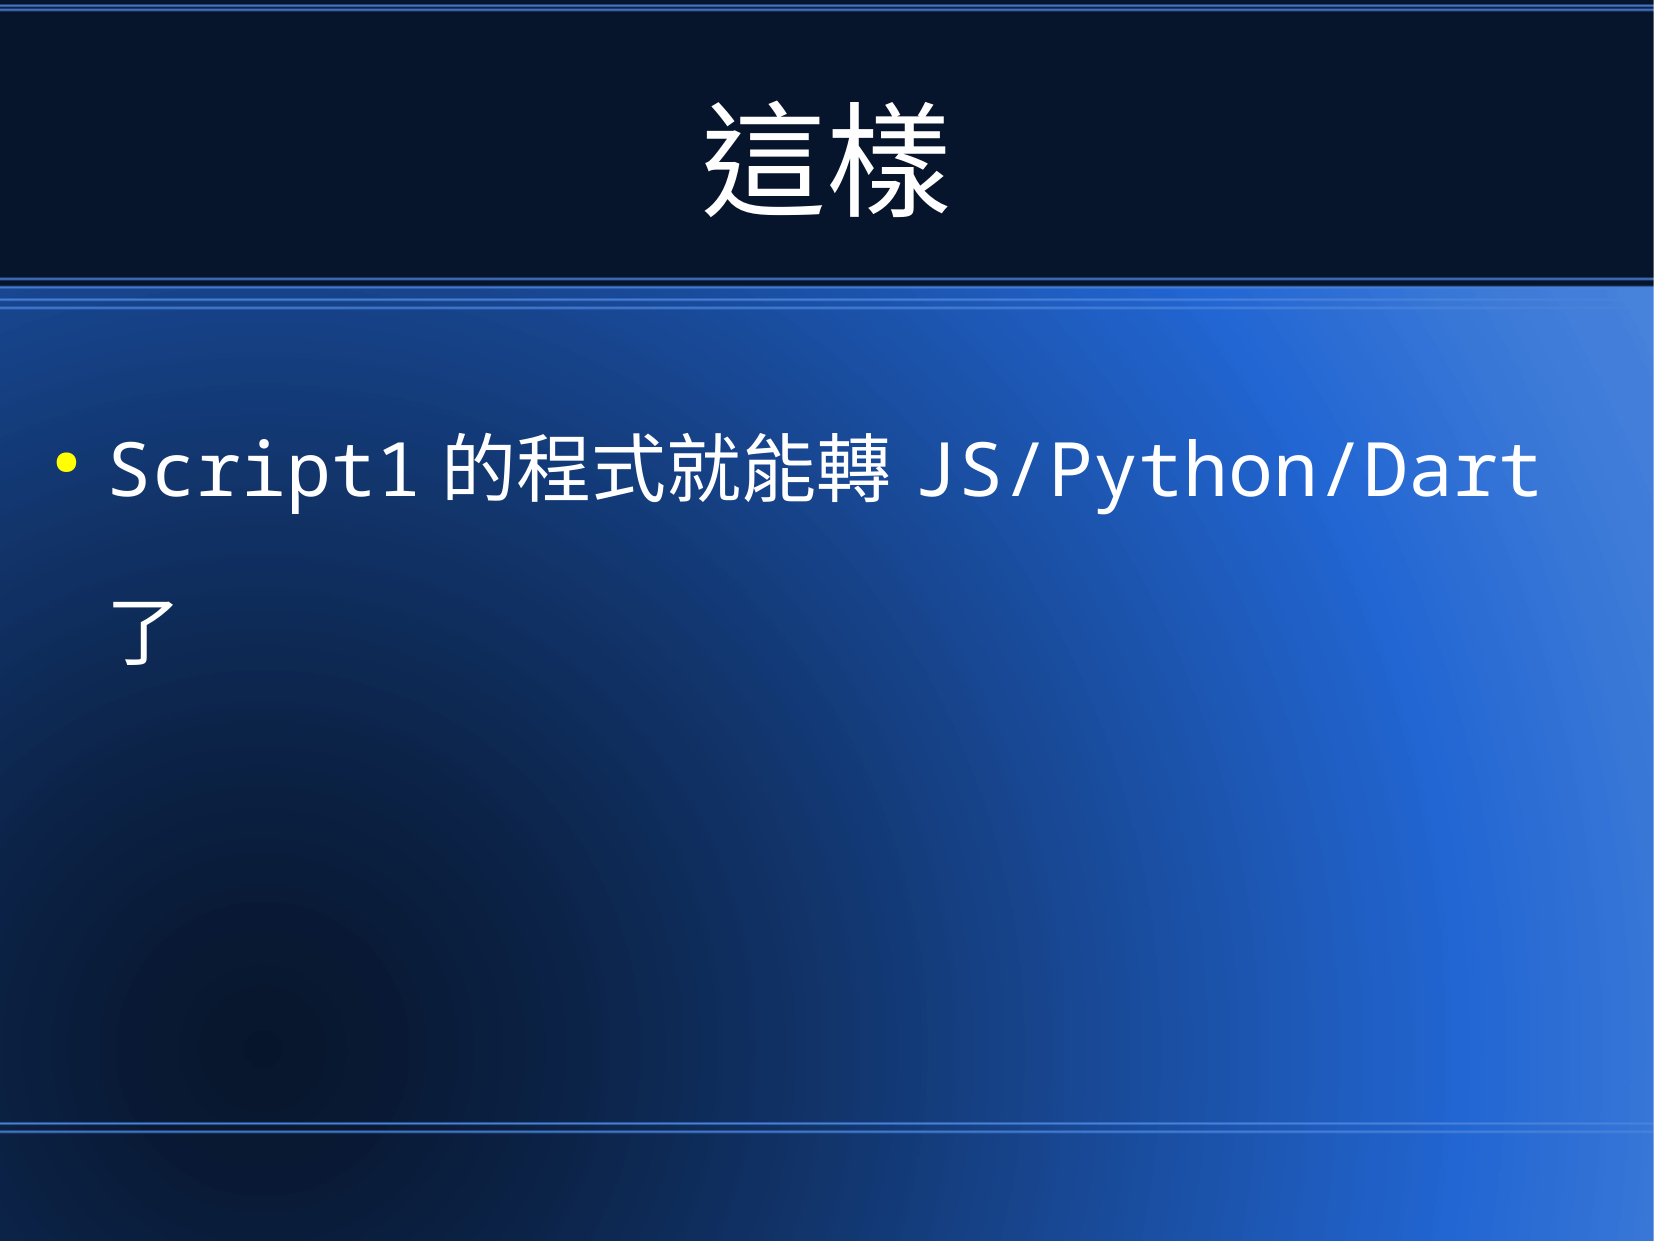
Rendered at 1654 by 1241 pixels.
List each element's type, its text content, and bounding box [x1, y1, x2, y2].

title 這樣 [82, 49, 1571, 257]
list Script1的程式就能轉JS/Python/Dart了 [35, 355, 1571, 1241]
picture [0, 0, 1654, 1241]
